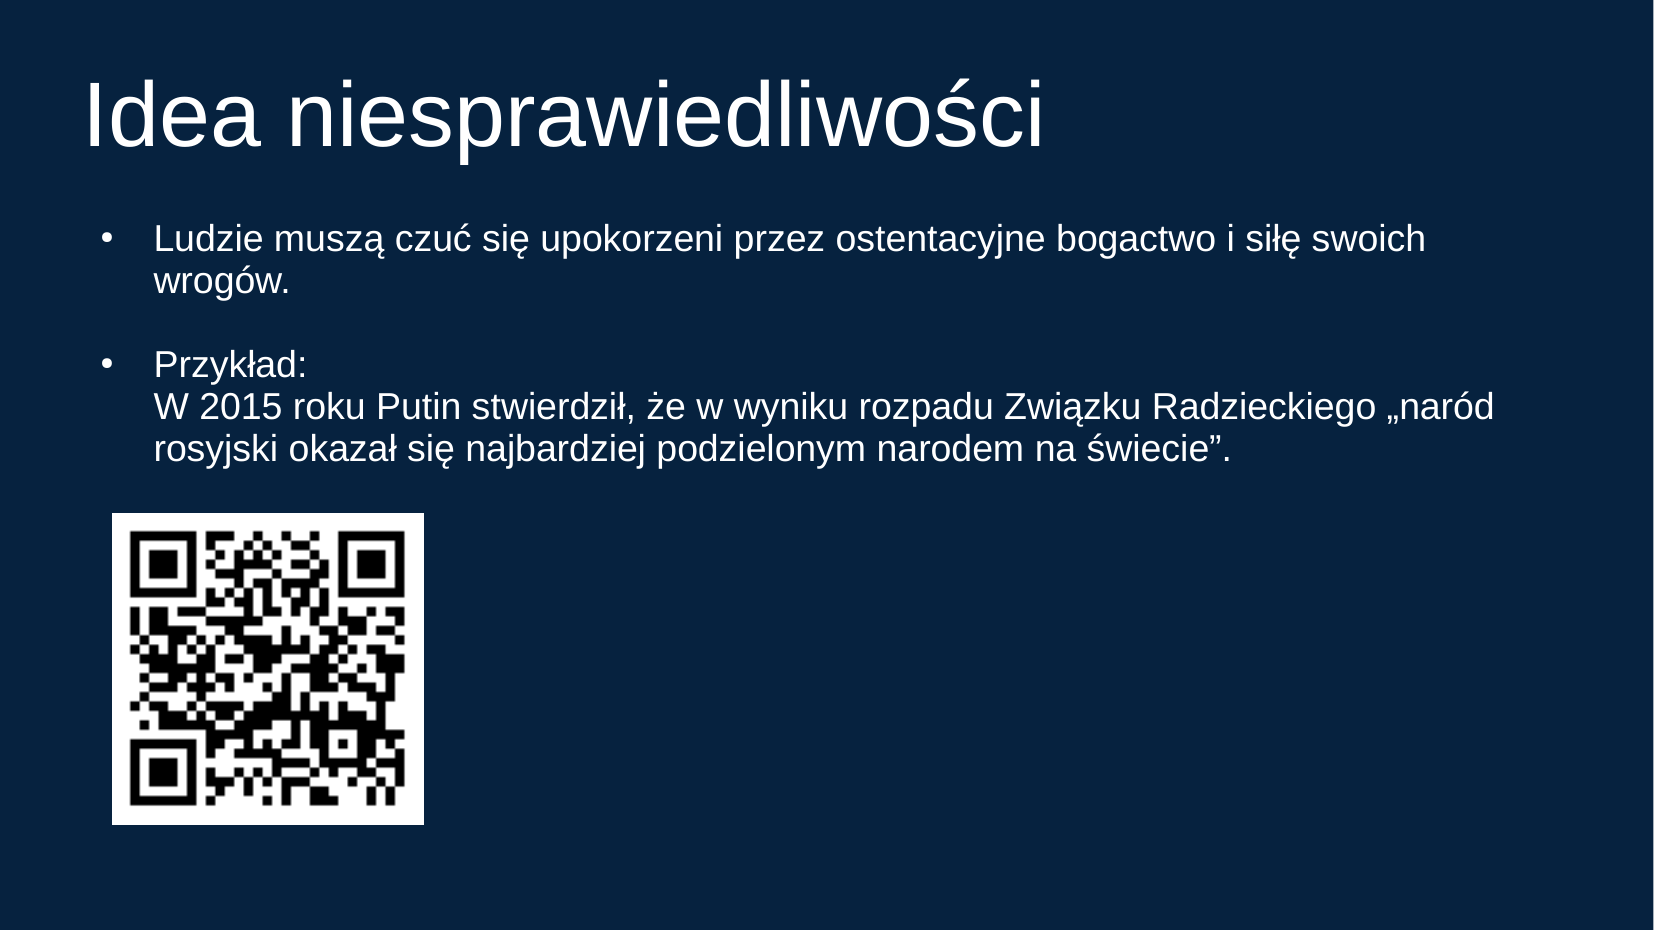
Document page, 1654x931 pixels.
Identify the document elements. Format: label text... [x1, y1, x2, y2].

list Ludzie muszą czuć się upokorzeni przez ostentacyjne bogactwo i siłę swoich wrogów. Przykład: W 2015 roku Putin stwierdził, że w wyniku rozpadu Związku Radzieckiego „naród rosyjski okazał się najbardziej podzielonym narodem na świecie”. [82, 217, 1571, 758]
picture [112, 513, 424, 826]
title Idea niesprawiedliwości [82, 37, 1571, 193]
